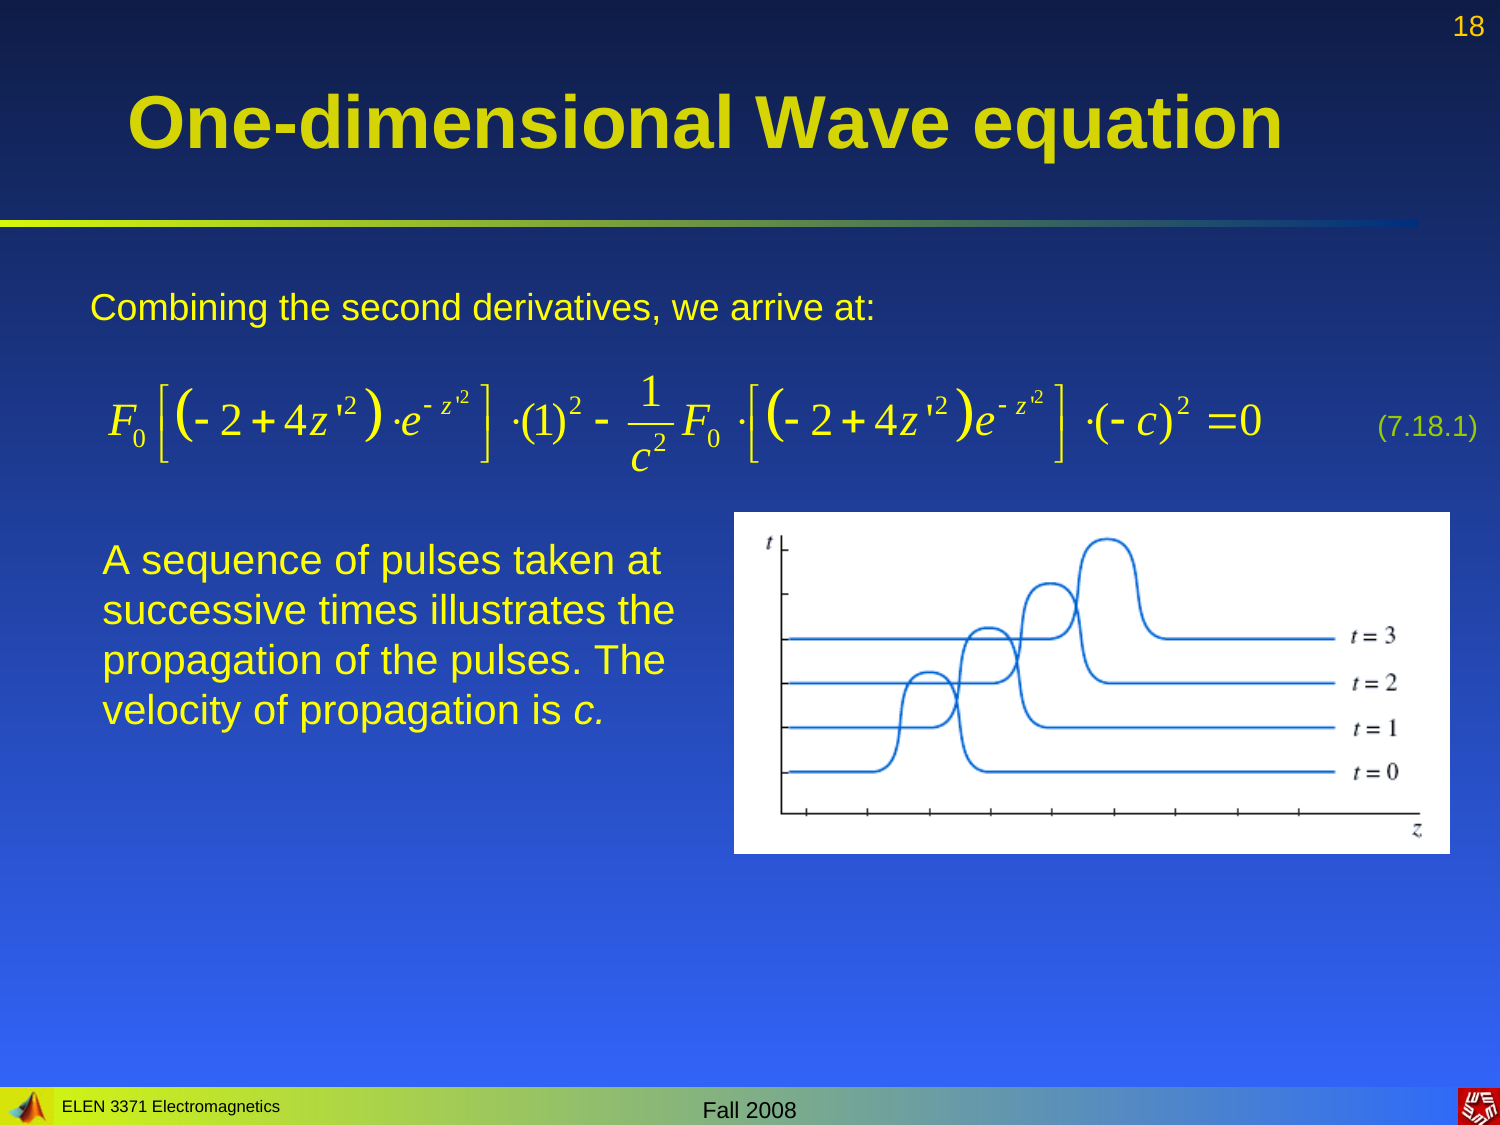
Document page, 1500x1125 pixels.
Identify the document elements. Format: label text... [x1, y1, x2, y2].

text_box (7.18.1) [1362, 399, 1500, 451]
picture [0, 1087, 54, 1125]
picture [734, 512, 1450, 854]
chart [99, 362, 1270, 482]
text_box Combining the second derivatives, we arrive at: [74, 274, 1375, 336]
text_box A sequence of pulses taken at successive times illustrates the propagation of the pulses. The velocity of propagation is c. [87, 524, 700, 741]
title One-dimensional Wave equation [112, 37, 1388, 201]
picture [1458, 1088, 1500, 1125]
